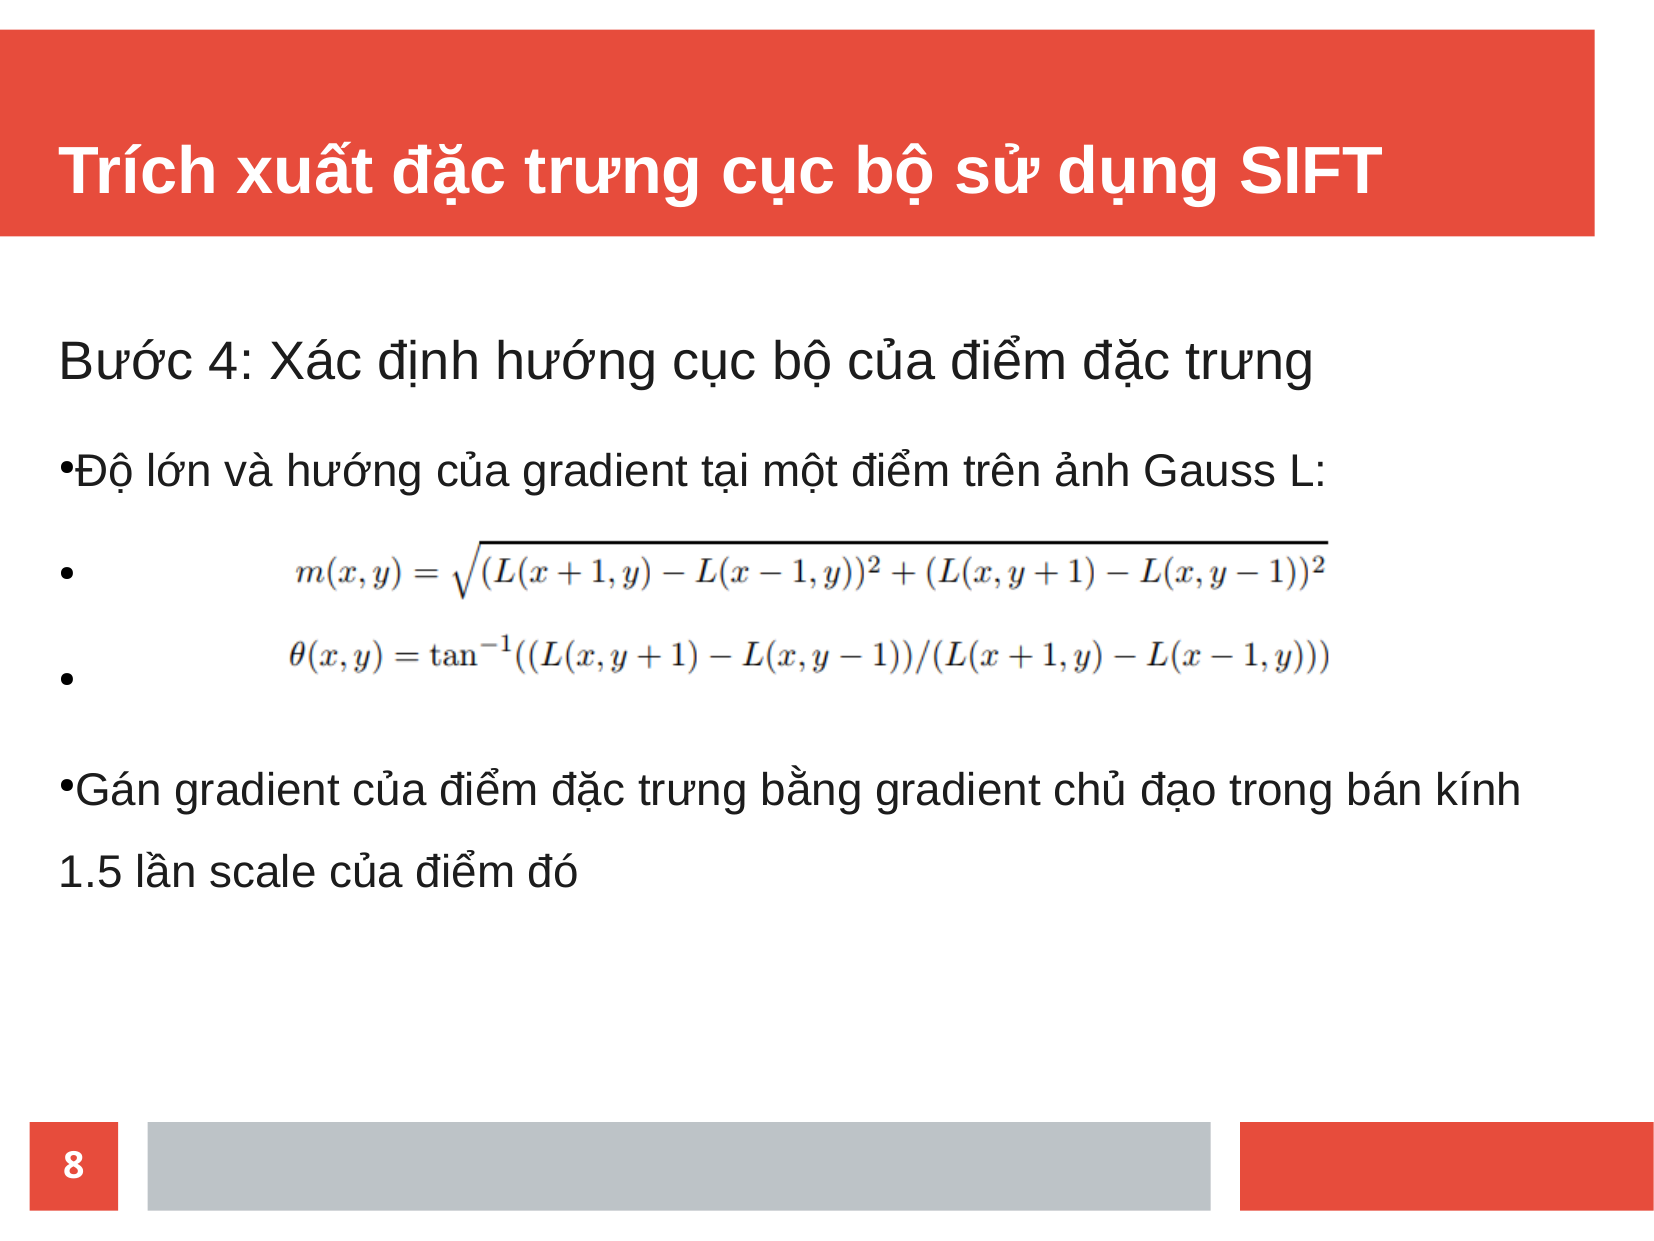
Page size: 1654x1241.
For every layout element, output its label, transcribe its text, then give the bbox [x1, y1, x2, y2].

title Trích xuất đặc trưng cục bộ sử dụng SIFT [59, 59, 1595, 207]
list Bước 4: Xác định hướng cục bộ của điểm đặc trưng Độ lớn và hướng của gradient tại một điểm trên ảnh Gauss L: Gán gradient của điểm đặc trưng bằng gradient chủ đạo trong bán kính 1.5 lần scale của điểm đó [59, 324, 1565, 1093]
text_box [29, 1122, 119, 1211]
picture [270, 525, 1380, 694]
